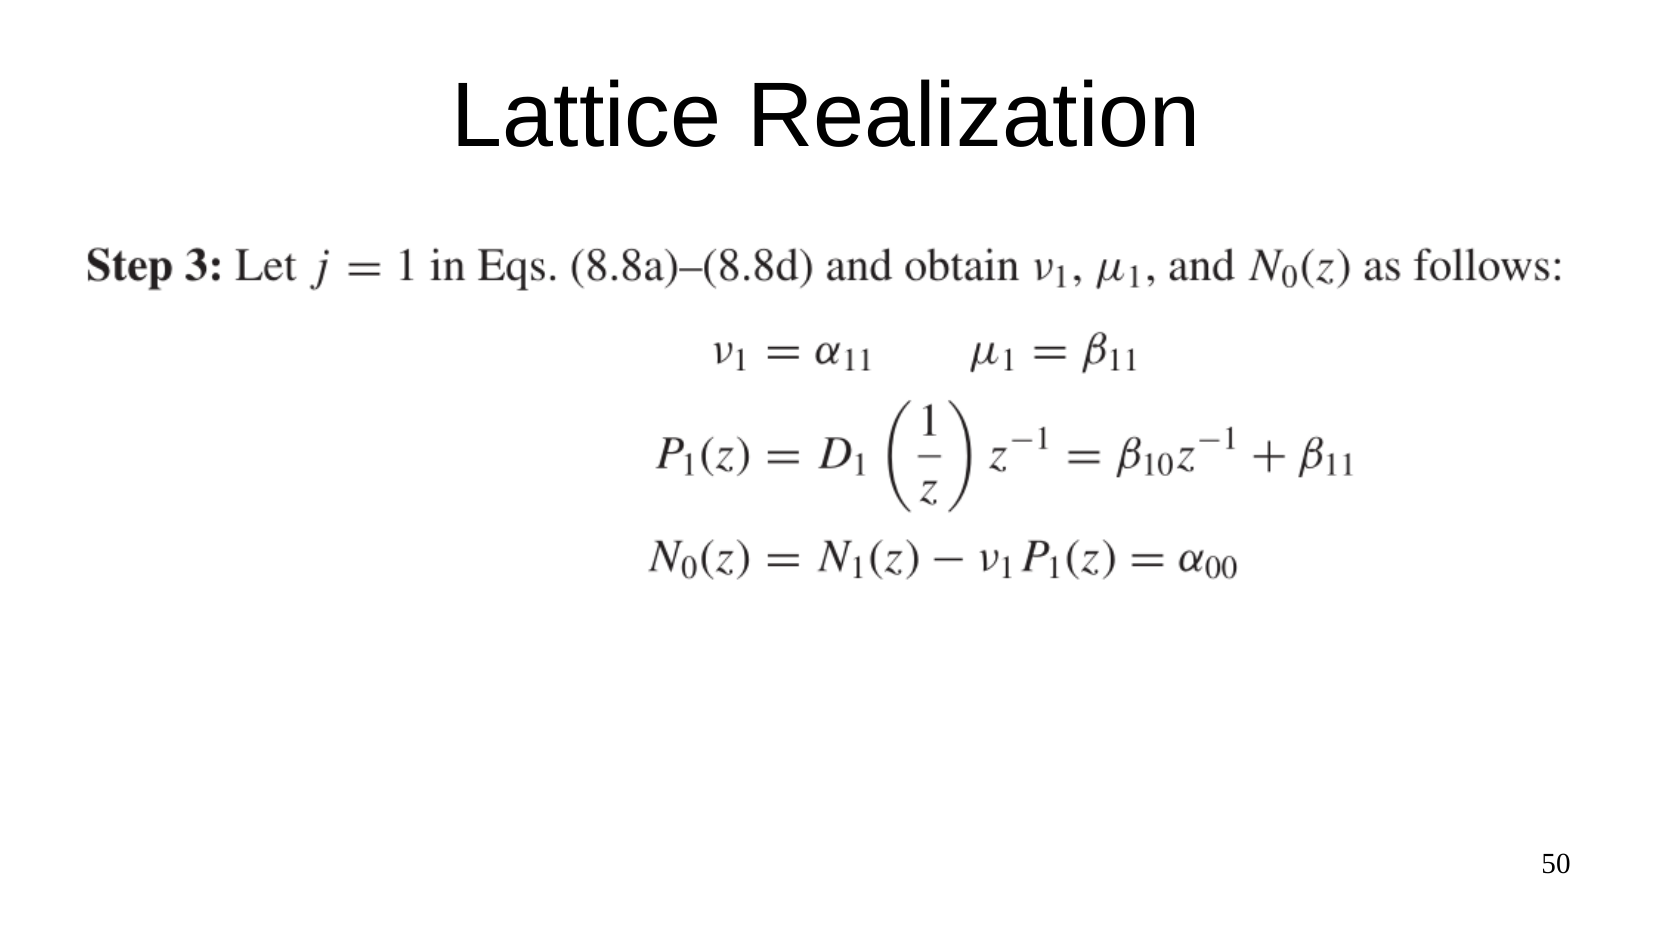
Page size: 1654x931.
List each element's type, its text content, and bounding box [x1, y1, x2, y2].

title Lattice Realization [82, 37, 1571, 193]
picture [75, 224, 1575, 602]
